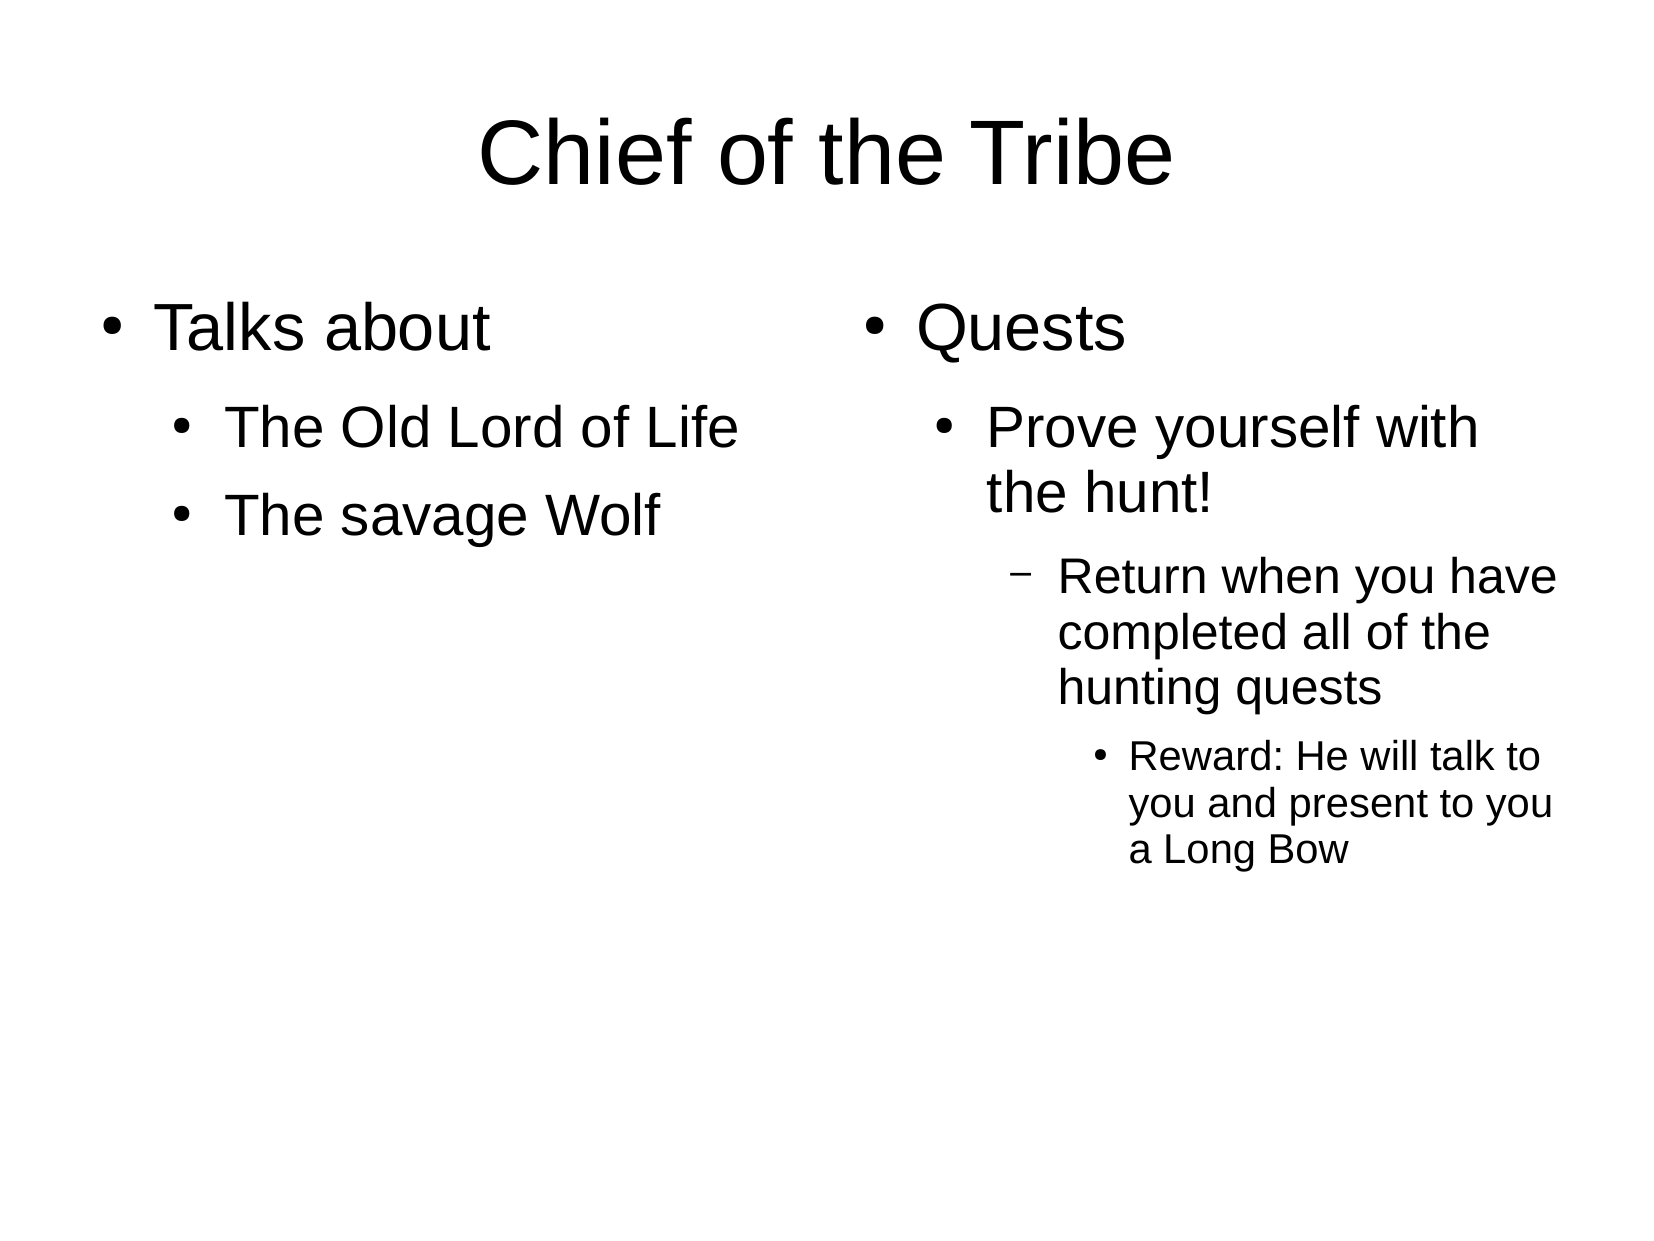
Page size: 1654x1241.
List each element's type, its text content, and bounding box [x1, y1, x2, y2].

title Chief of the Tribe [82, 56, 1571, 250]
list Talks about The Old Lord of Life The savage Wolf [82, 290, 809, 1109]
list Quests Prove yourself with the hunt! Return when you have completed all of the hunting quests Reward: He will talk to you and present to you a Long Bow [845, 290, 1572, 1109]
